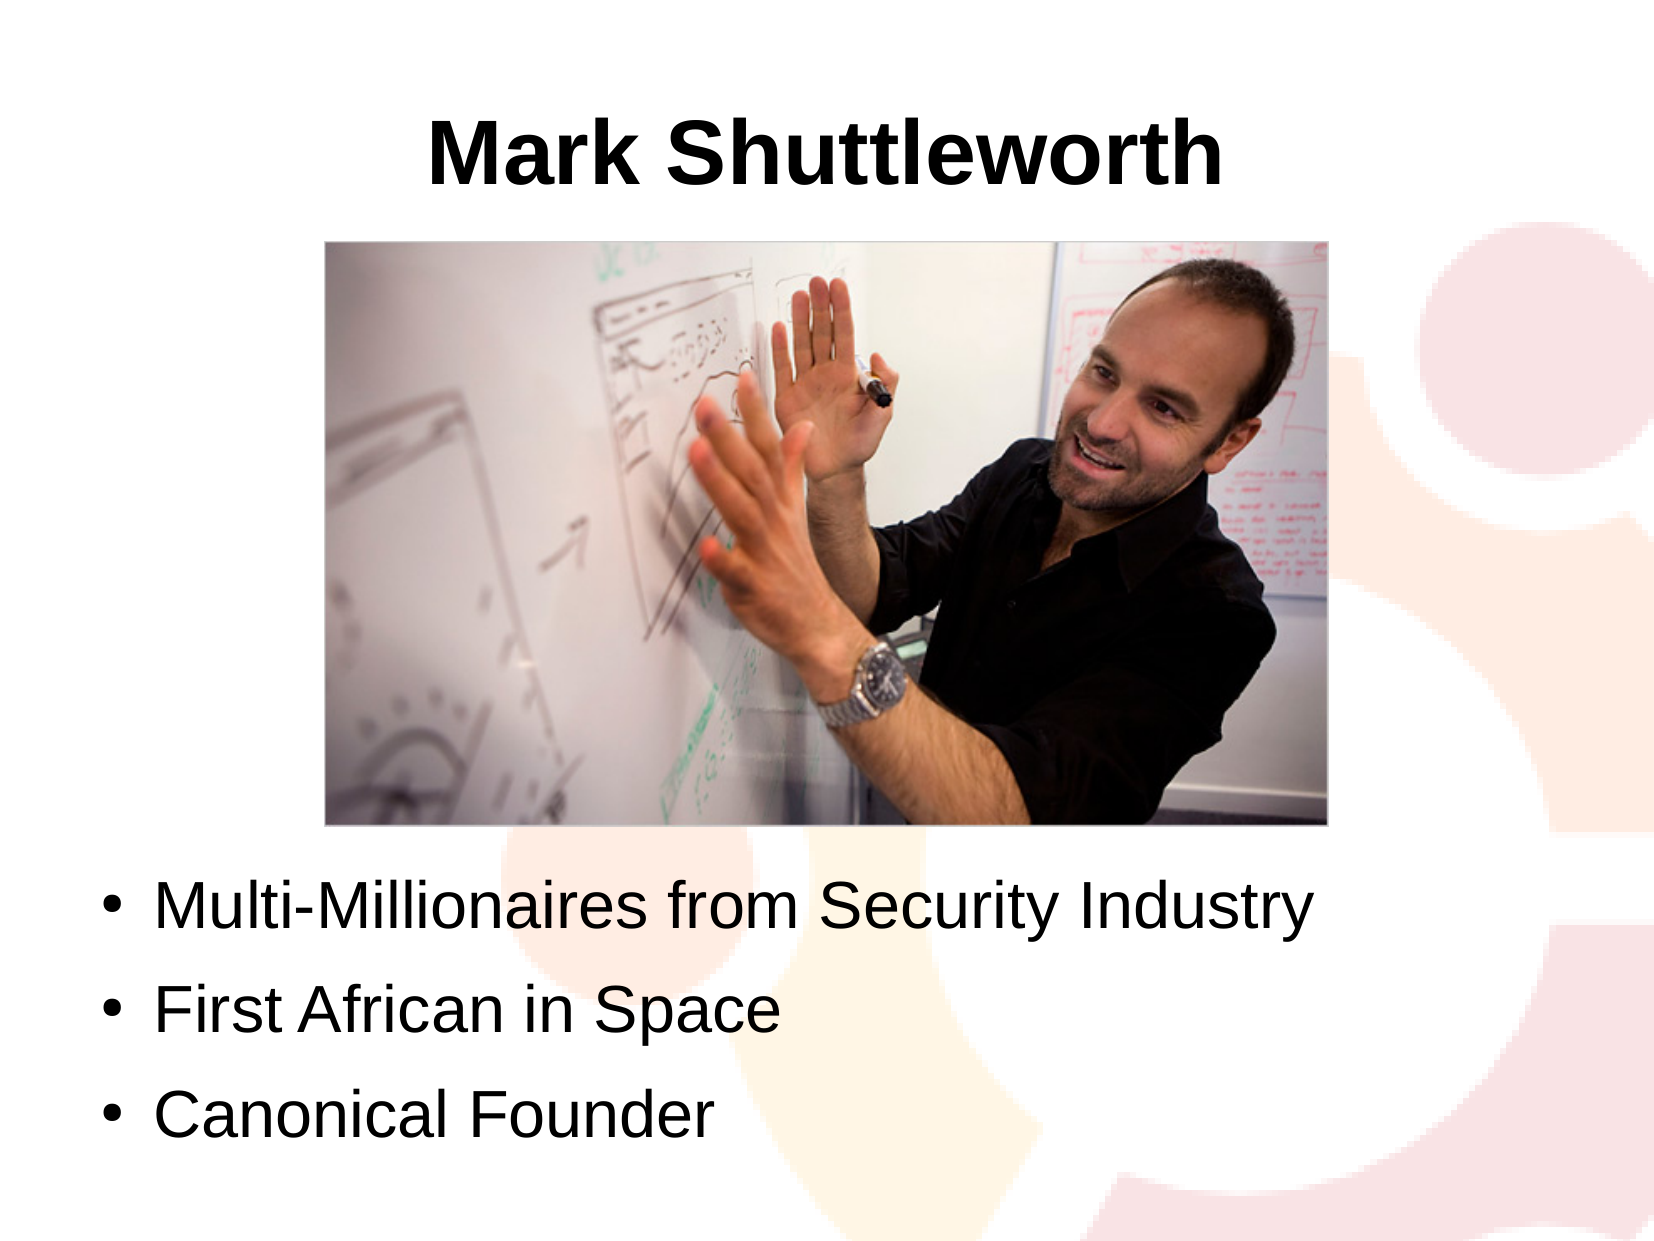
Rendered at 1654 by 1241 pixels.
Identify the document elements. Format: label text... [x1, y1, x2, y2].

list Multi-Millionaires from Security Industry First African in Space Canonical Founder [82, 868, 1571, 1180]
title Mark Shuttleworth [82, 56, 1571, 250]
picture [324, 241, 1329, 827]
